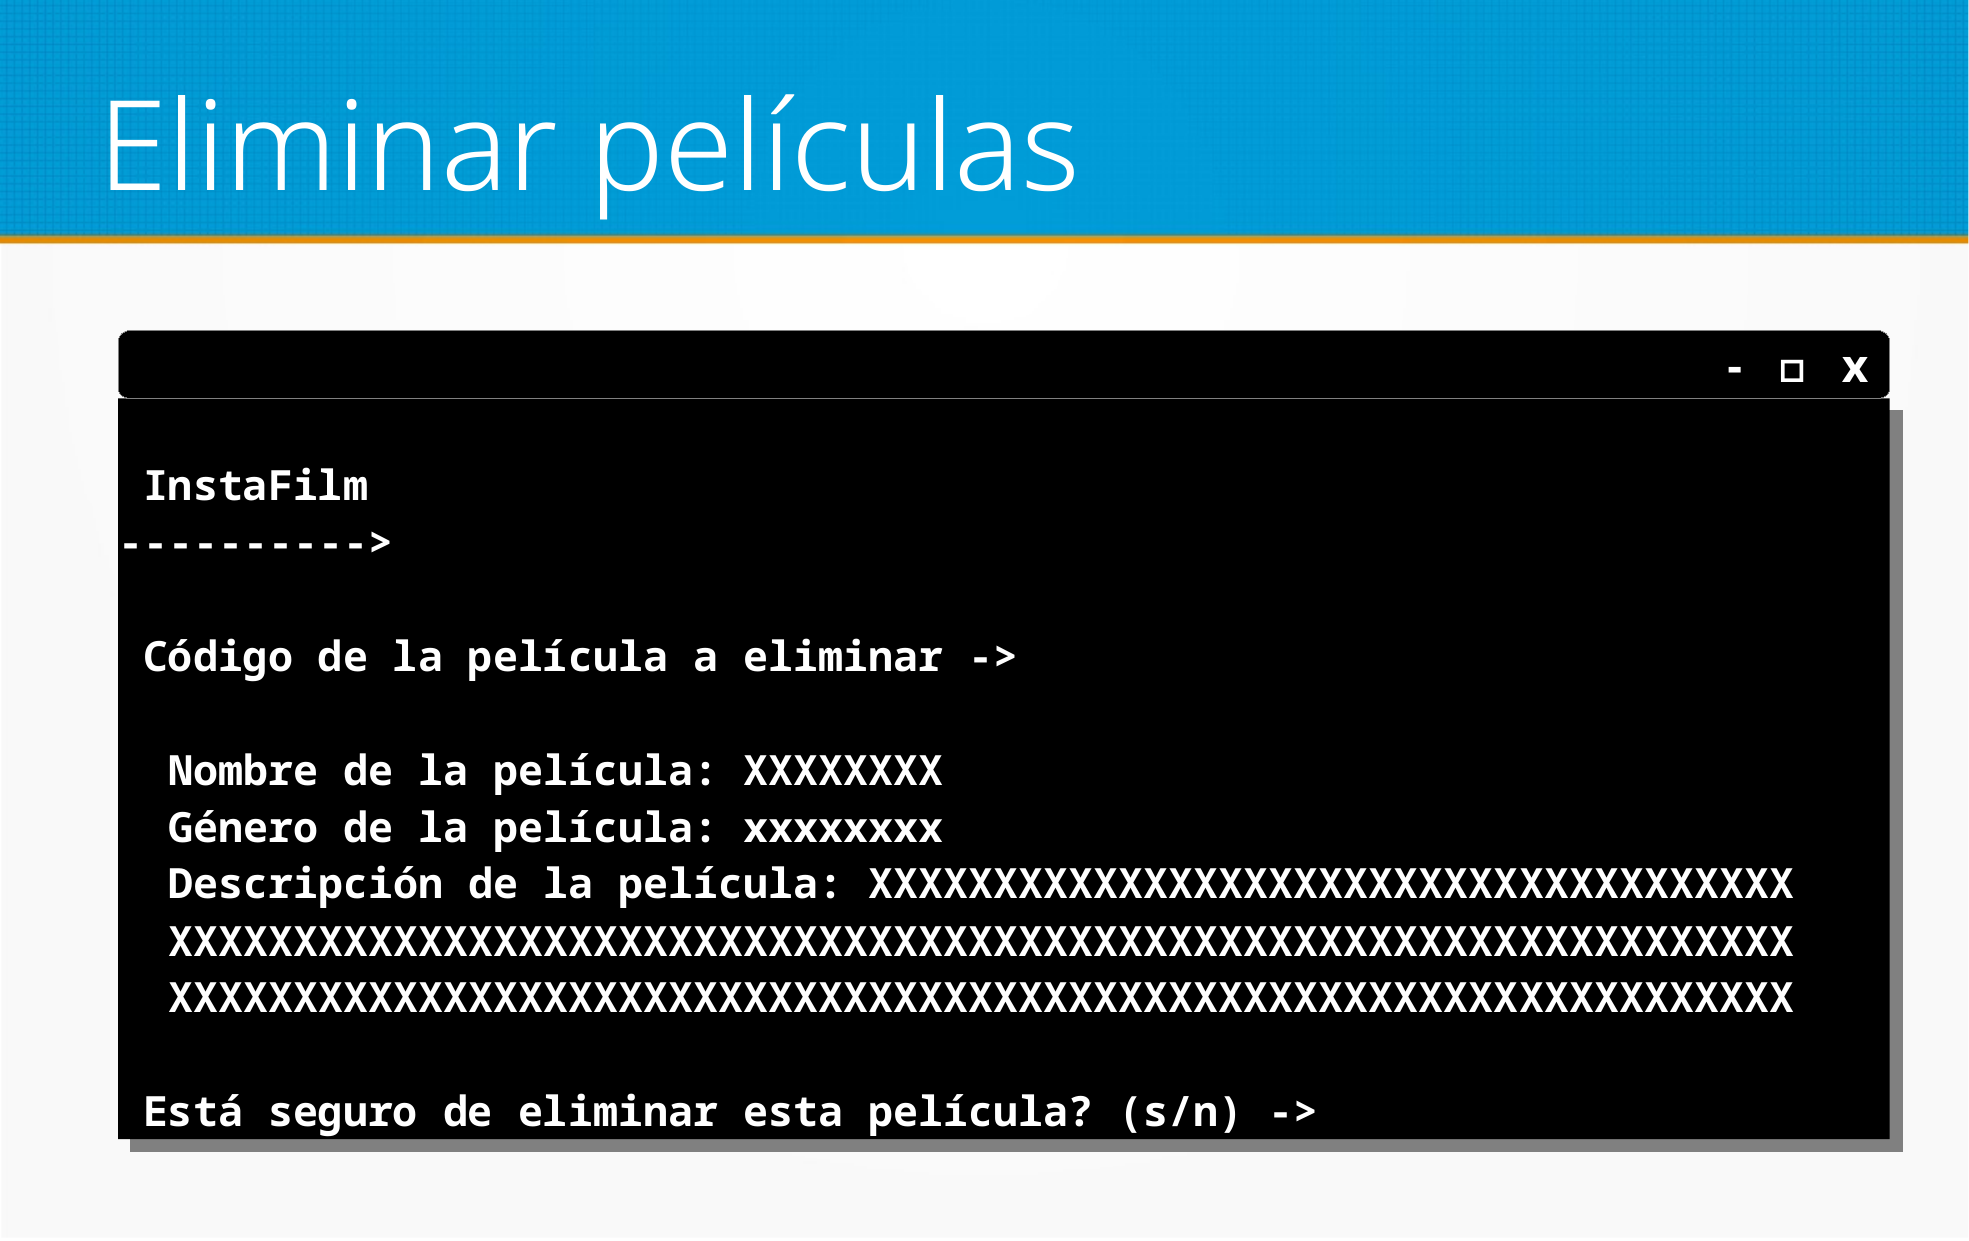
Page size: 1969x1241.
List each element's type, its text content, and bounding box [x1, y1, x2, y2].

text_box - □ x [118, 330, 1890, 399]
text_box InstaFilm ----------> Código de la película a eliminar -> Nombre de la película: XXXXXXXX Género de la película: xxxxxxxx Descripción de la película: XXXXXXXXXXXXXXXXXXXXXXXXXXXXXXXXXXXXX XXXXXXXXXXXXXXXXXXXXXXXXXXXXXXXXXXXXXXXXXXXXXXXXXXXXXXXXXXXXXXXXX XXXXXXXXXXXXXXXXXXXXXXXXXXXXXXXXXXXXXXXXXXXXXXXXXXXXXXXXXXXXXXXXX Está seguro de eliminar esta película? (s/n) -> [118, 398, 1890, 1123]
picture [0, 233, 1969, 1241]
title Eliminar películas [98, 19, 1870, 227]
